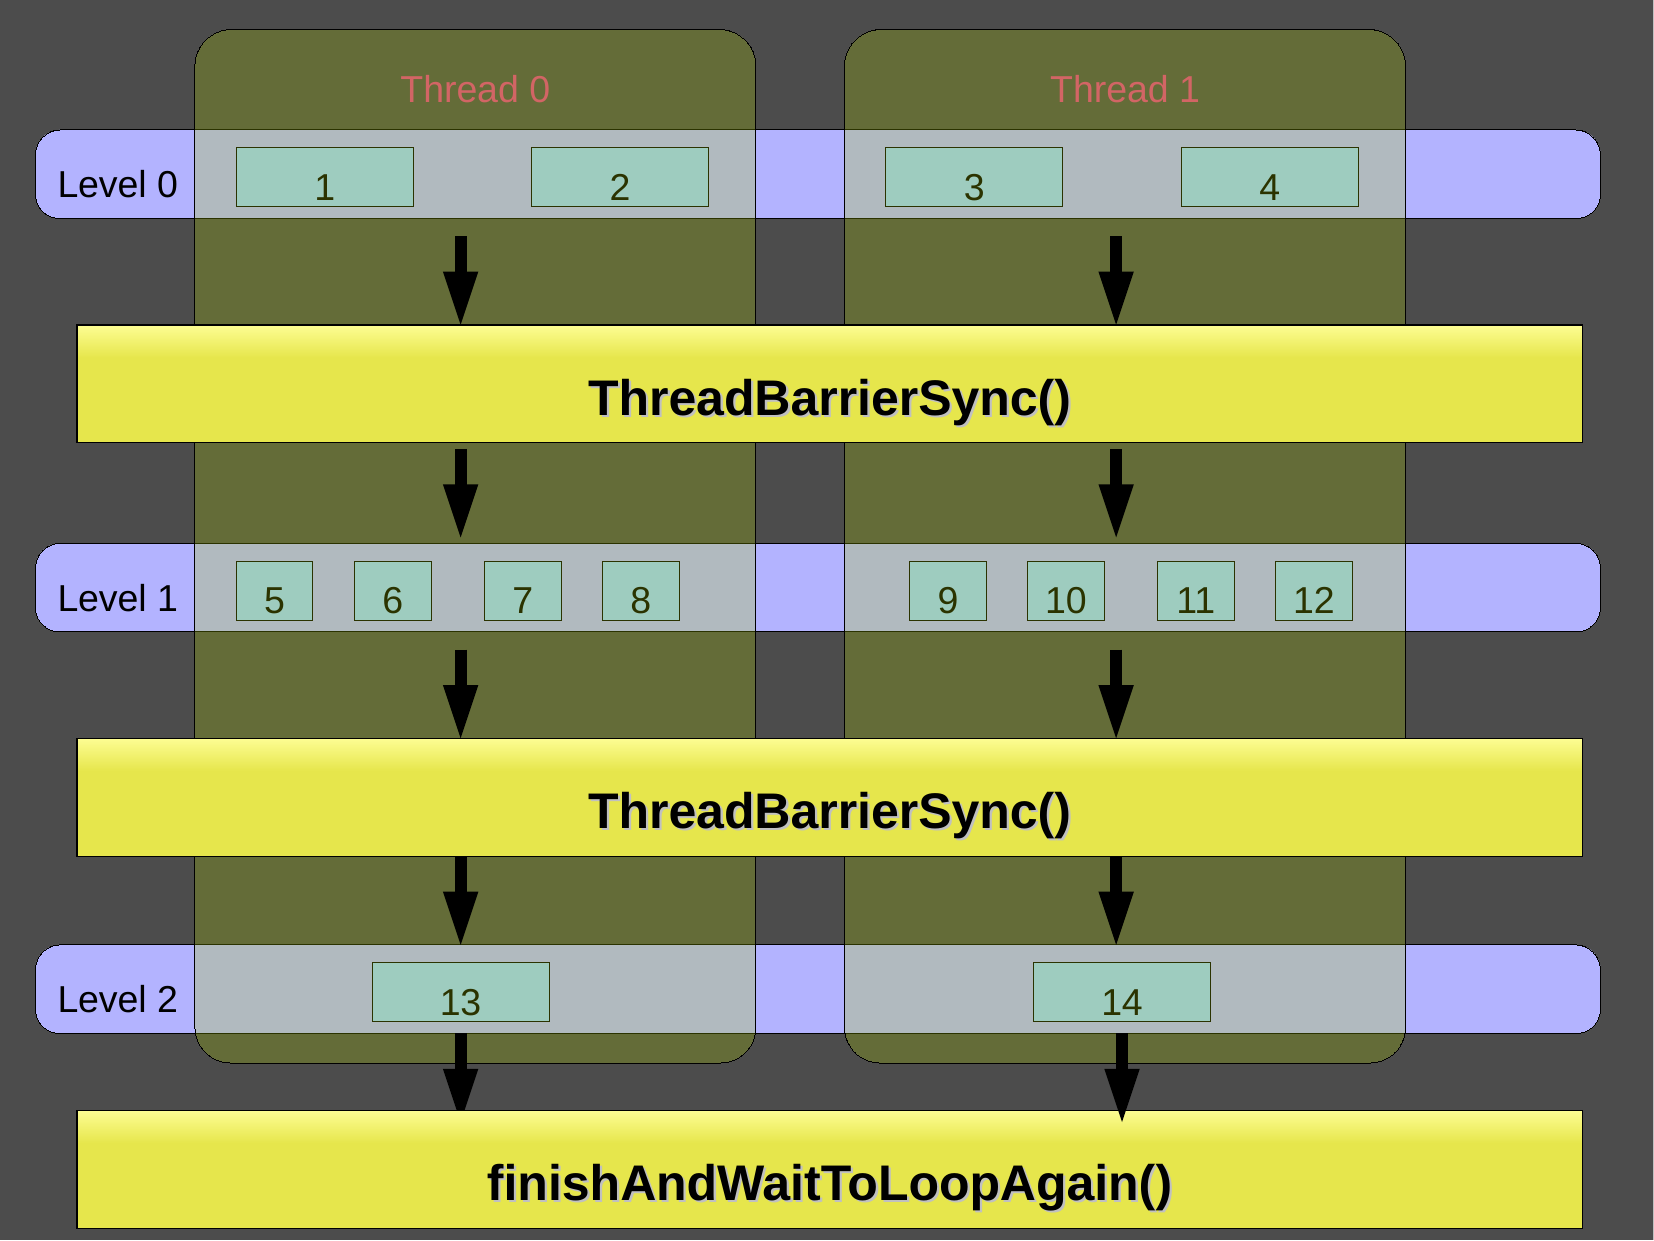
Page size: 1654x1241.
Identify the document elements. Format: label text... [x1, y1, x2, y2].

text_box Level 0 [756, 129, 844, 219]
text_box Level 0 [35, 129, 194, 219]
text_box Level 1 [1406, 543, 1601, 632]
text_box Thread 1 [844, 857, 1406, 1064]
text_box Thread 1 [844, 29, 1406, 324]
text_box Level 0 [1406, 129, 1601, 219]
text_box Level 2 [35, 944, 195, 1034]
text_box Thread 0 [194, 857, 756, 1064]
text_box ThreadBarrierSync() [76, 738, 1583, 857]
text_box Thread 0 [194, 29, 756, 324]
text_box Level 1 [35, 543, 194, 632]
text_box Thread 0 [194, 443, 756, 738]
text_box Thread 1 [844, 443, 1406, 738]
text_box Level 2 [1405, 944, 1601, 1034]
text_box finishAndWaitToLoopAgain() [76, 1110, 1583, 1229]
text_box Level 2 [756, 944, 845, 1034]
text_box ThreadBarrierSync() [76, 324, 1583, 443]
text_box Level 1 [756, 543, 844, 632]
